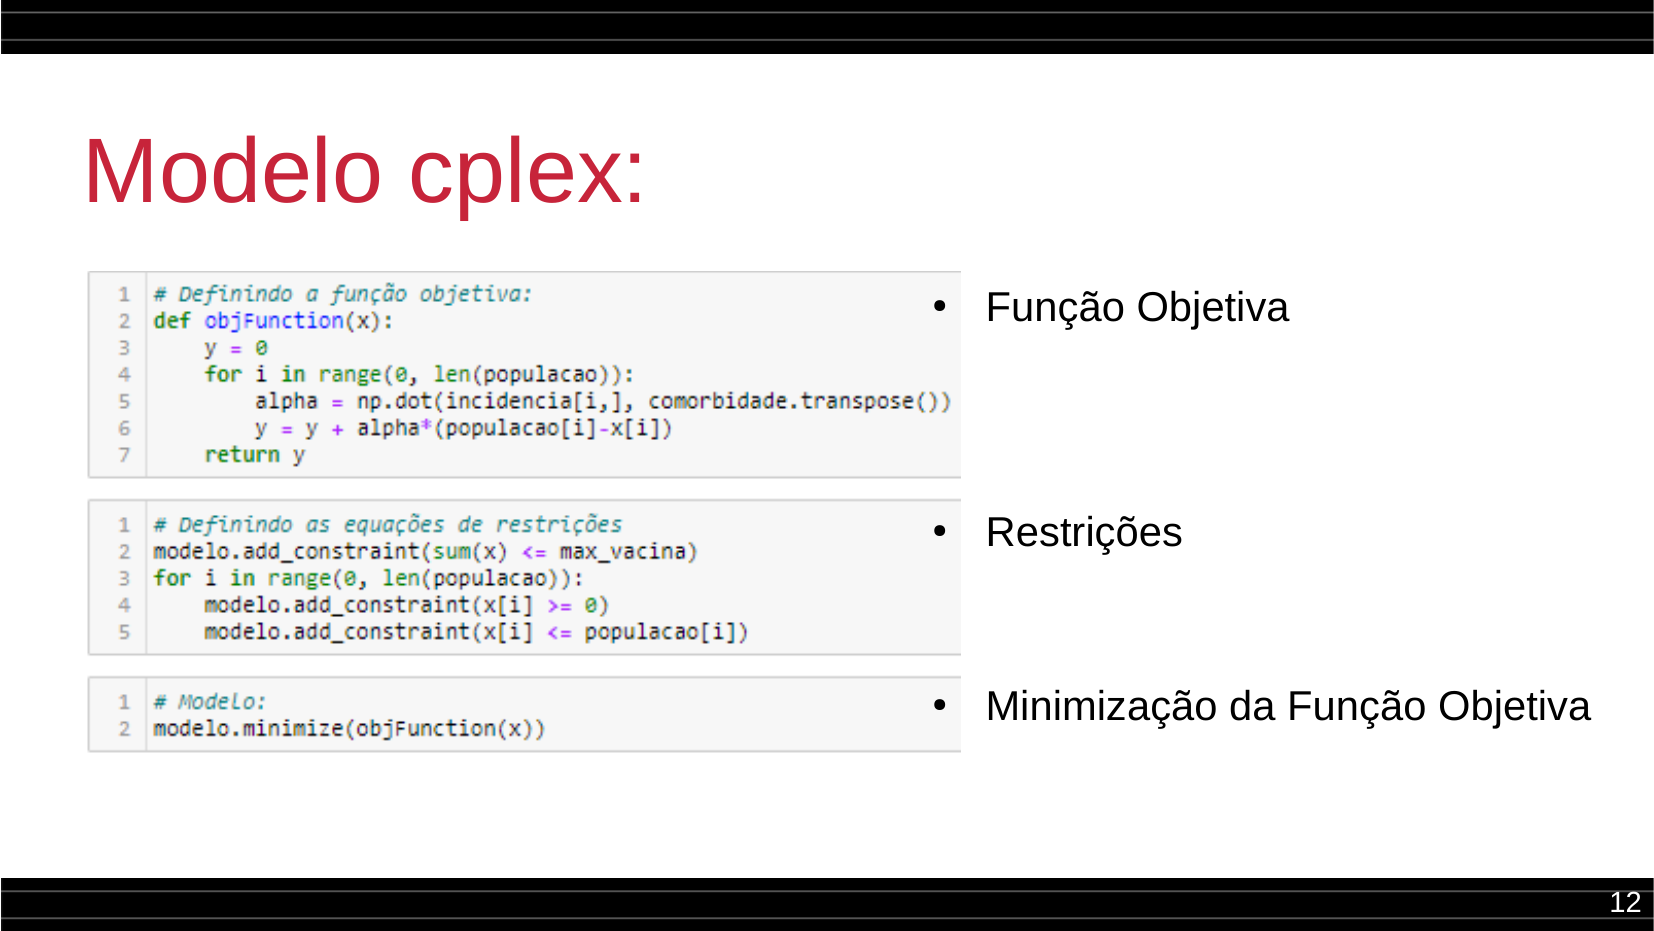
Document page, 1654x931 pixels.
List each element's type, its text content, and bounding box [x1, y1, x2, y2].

picture [1, 878, 1654, 931]
picture [1, 0, 1654, 54]
text_box Restrições [900, 454, 1313, 563]
text_box Função Objetiva [900, 276, 1538, 338]
title Modelo cplex: [82, 92, 1571, 249]
picture [84, 271, 961, 758]
text_box Minimização da Função Objetiva [900, 675, 1613, 783]
